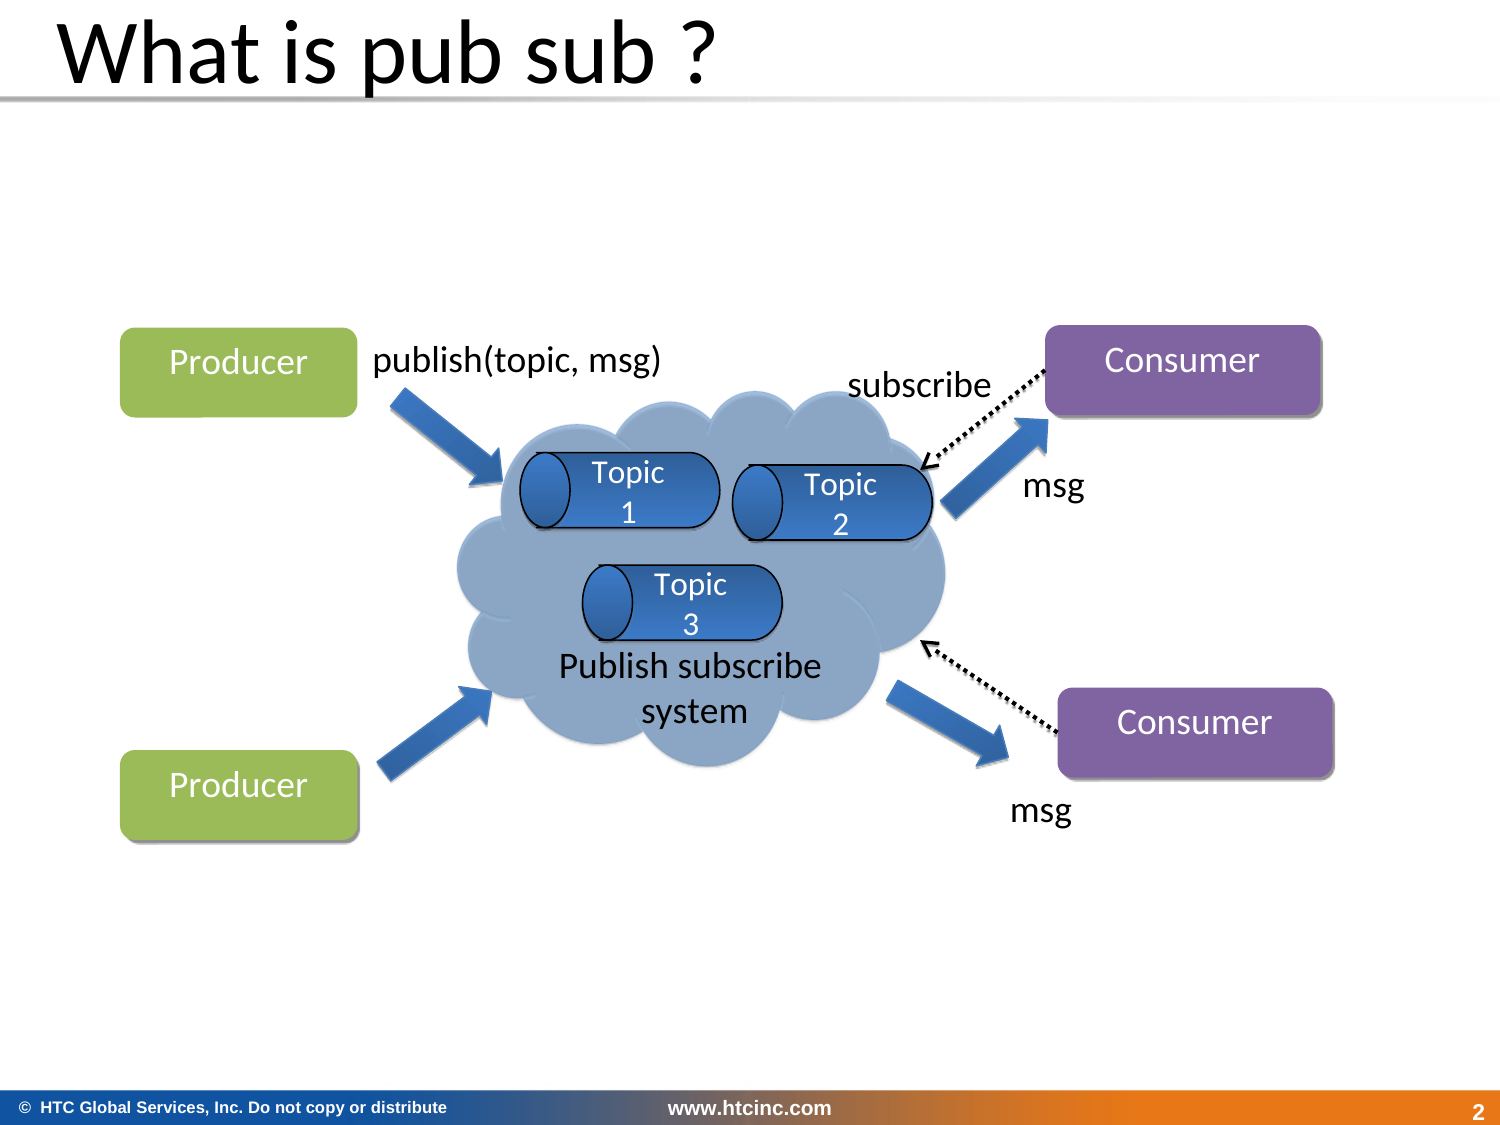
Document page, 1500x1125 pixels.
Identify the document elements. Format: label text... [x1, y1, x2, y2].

text_box Topic 1 [549, 452, 720, 528]
picture [0, 0, 1500, 1125]
text_box What is pub sub ? [41, 0, 736, 110]
text_box msg [1007, 452, 1133, 513]
text_box Producer [119, 327, 358, 418]
text_box Publish subscribe system [532, 634, 858, 739]
text_box Producer [119, 750, 358, 841]
text_box msg [995, 777, 1120, 838]
text_box [649, 739, 765, 767]
text_box [940, 418, 1048, 519]
text_box [377, 388, 946, 781]
text_box publish(topic, msg) [357, 327, 708, 388]
text_box Consumer [1057, 687, 1333, 778]
text_box Consumer [1045, 325, 1321, 416]
text_box Topic 3 [613, 565, 783, 634]
text_box [886, 680, 1009, 766]
text_box Topic 2 [758, 464, 933, 540]
text_box [570, 739, 627, 744]
text_box subscribe [832, 352, 1033, 413]
